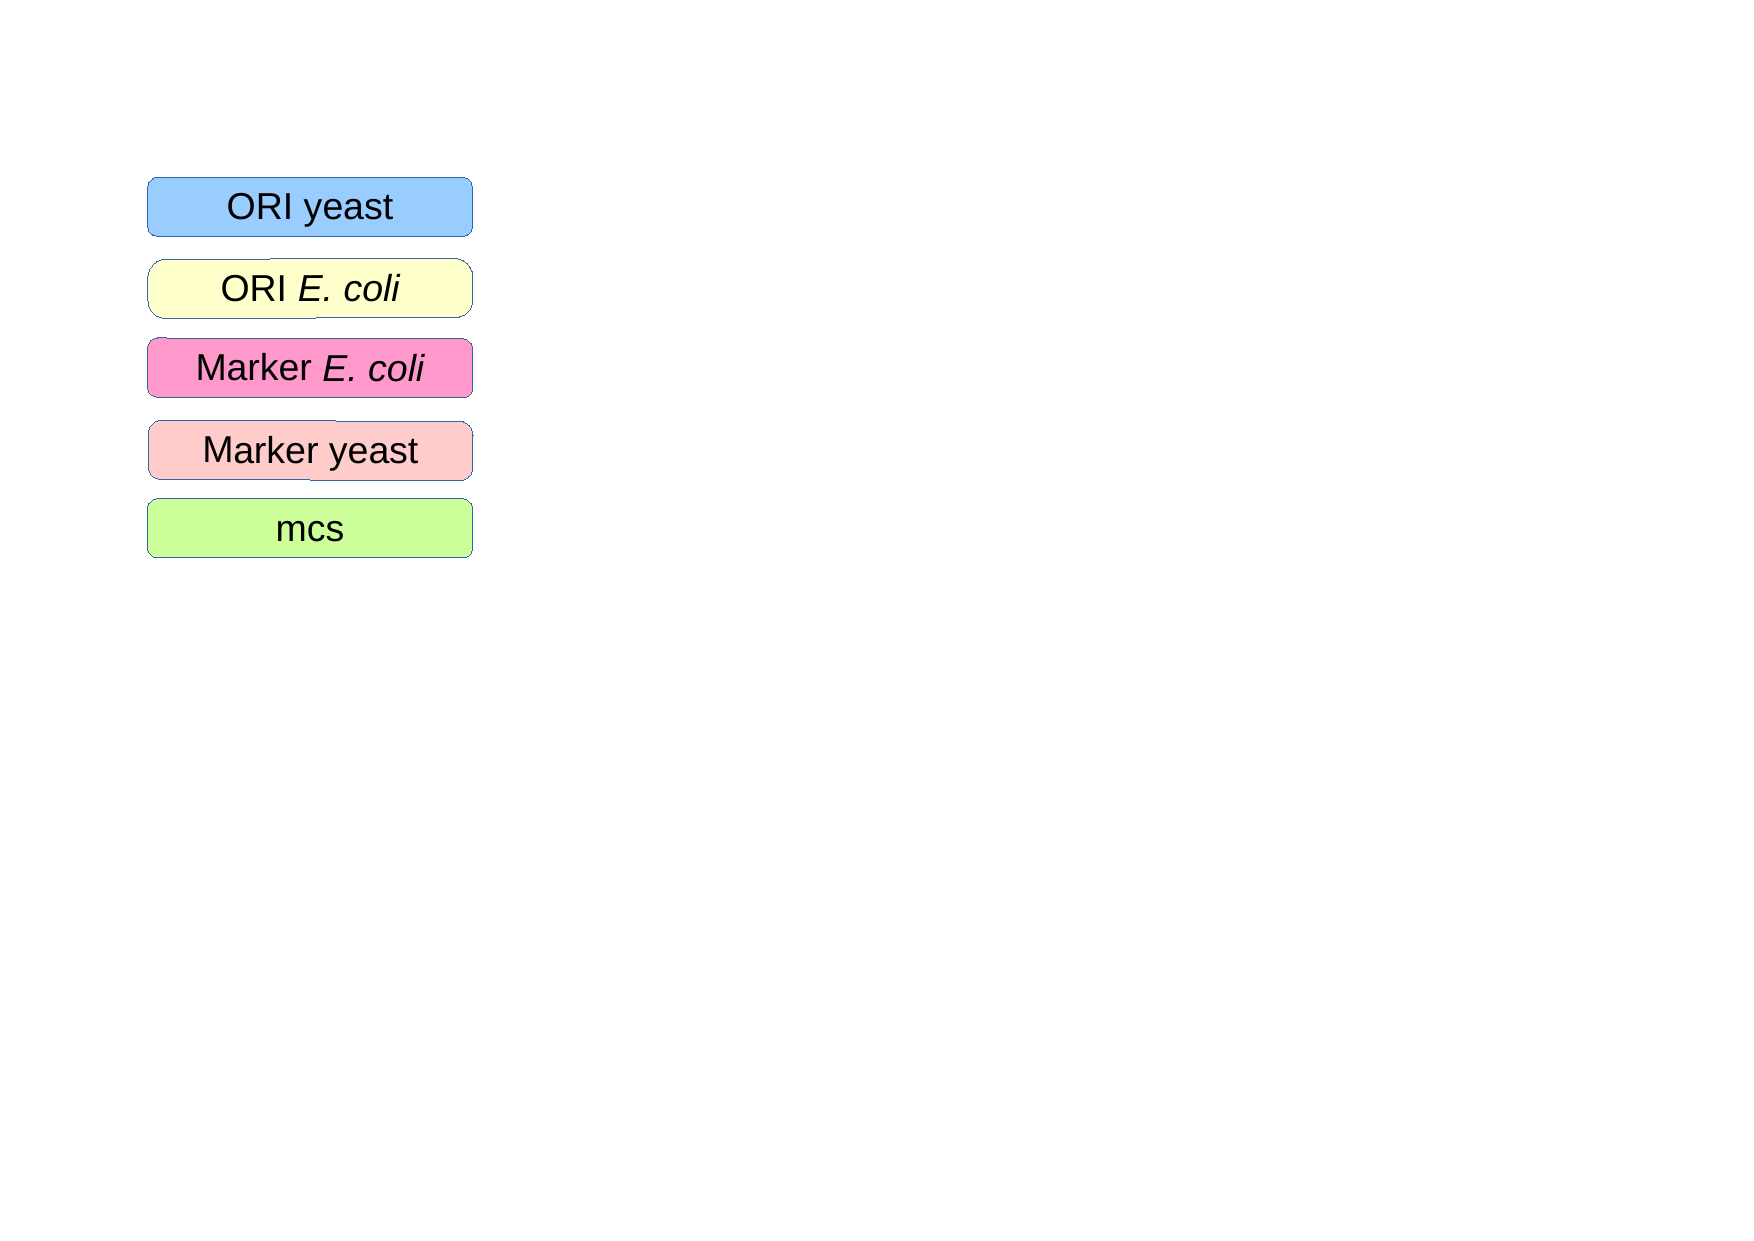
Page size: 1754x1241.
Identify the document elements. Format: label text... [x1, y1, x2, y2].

text_box mcs [147, 498, 473, 558]
text_box ORI yeast [147, 177, 473, 237]
text_box Marker yeast [148, 420, 474, 481]
text_box ORI E. coli [147, 258, 473, 319]
text_box Marker E. coli [147, 337, 473, 398]
